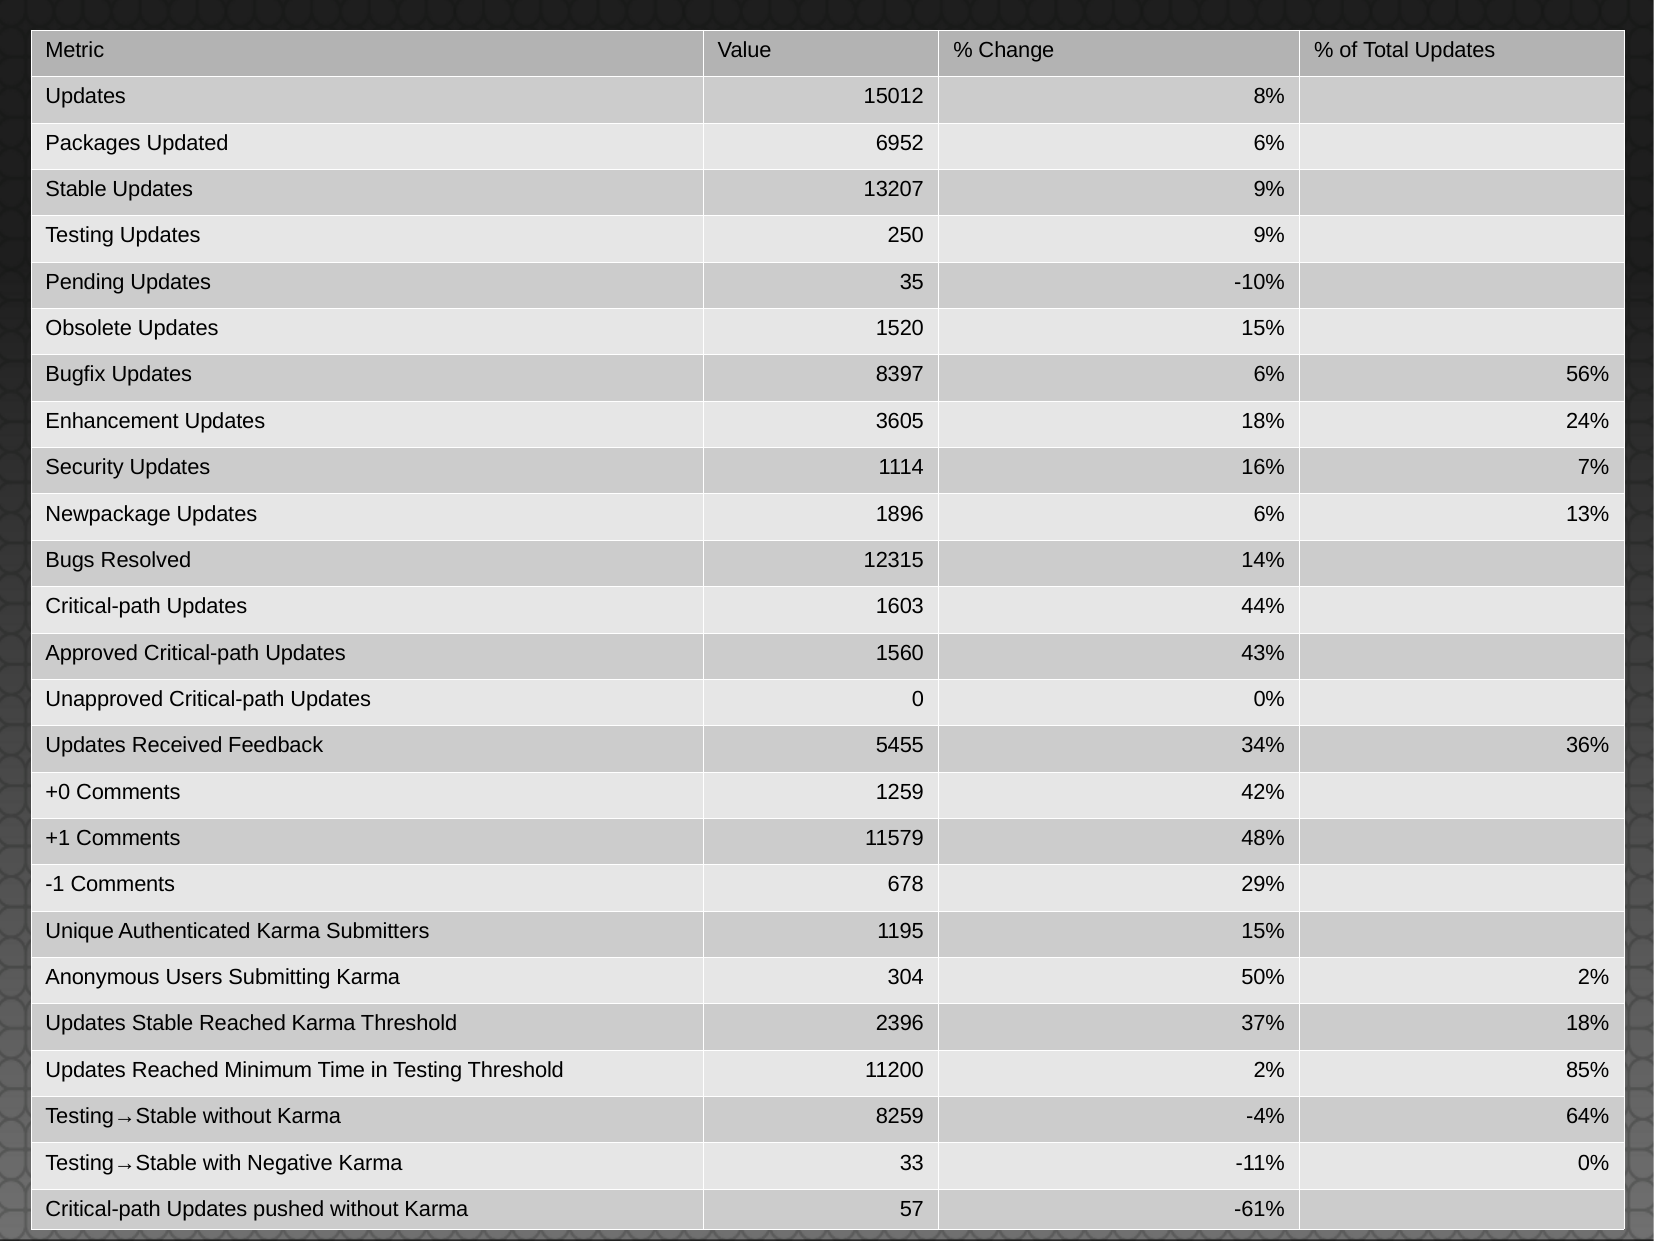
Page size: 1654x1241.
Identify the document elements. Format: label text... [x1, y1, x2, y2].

table_cell Bugs Resolved [32, 541, 703, 586]
table_cell 6% [939, 494, 1299, 540]
table_cell 7% [1300, 448, 1624, 493]
table_cell [1300, 263, 1624, 308]
table_cell [1300, 634, 1624, 679]
table_cell 1114 [704, 448, 938, 493]
table_cell [1300, 541, 1624, 586]
table_cell 2% [939, 1051, 1299, 1096]
table_cell 2396 [704, 1004, 938, 1050]
table_cell 56% [1300, 355, 1624, 401]
table_cell 57 [704, 1190, 938, 1229]
table_cell Testing→Stable without Karma [32, 1097, 703, 1142]
table_cell 6% [939, 124, 1299, 169]
table_cell Critical-path Updates [32, 587, 703, 633]
table_cell 37% [939, 1004, 1299, 1050]
table_cell 9% [939, 170, 1299, 215]
table_cell 15% [939, 309, 1299, 354]
table_cell Critical-path Updates pushed without Karma [32, 1190, 703, 1229]
table_cell Packages Updated [32, 124, 703, 169]
table_cell 24% [1300, 402, 1624, 447]
table_cell 64% [1300, 1097, 1624, 1142]
table_header % of Total Updates [1300, 31, 1624, 76]
table_cell Testing→Stable with Negative Karma [32, 1143, 703, 1189]
table_cell 13% [1300, 494, 1624, 540]
table_cell Anonymous Users Submitting Karma [32, 958, 703, 1003]
table_cell Enhancement Updates [32, 402, 703, 447]
table_cell [1300, 912, 1624, 957]
table_cell 11579 [704, 819, 938, 864]
table_cell [1300, 865, 1624, 911]
table_cell -10% [939, 263, 1299, 308]
table_cell [1300, 773, 1624, 818]
table_cell Unapproved Critical-path Updates [32, 680, 703, 725]
table_header Value [704, 31, 938, 76]
table_cell [1300, 216, 1624, 262]
table_cell 0 [704, 680, 938, 725]
table_cell 8259 [704, 1097, 938, 1142]
table_cell 678 [704, 865, 938, 911]
table_cell 1560 [704, 634, 938, 679]
table_cell 1259 [704, 773, 938, 818]
table_cell 34% [939, 726, 1299, 772]
table_cell 304 [704, 958, 938, 1003]
table_cell 12315 [704, 541, 938, 586]
table_cell 1896 [704, 494, 938, 540]
table_cell 44% [939, 587, 1299, 633]
table_cell 85% [1300, 1051, 1624, 1096]
table_cell Updates Reached Minimum Time in Testing Threshold [32, 1051, 703, 1096]
table_cell -61% [939, 1190, 1299, 1229]
table_cell 0% [1300, 1143, 1624, 1189]
table_cell 16% [939, 448, 1299, 493]
table_cell [1300, 680, 1624, 725]
table_cell [1300, 587, 1624, 633]
table_cell +1 Comments [32, 819, 703, 864]
table_cell 2% [1300, 958, 1624, 1003]
table_cell 1520 [704, 309, 938, 354]
table_cell [1300, 170, 1624, 215]
table_cell 18% [1300, 1004, 1624, 1050]
table_cell 35 [704, 263, 938, 308]
table_cell 36% [1300, 726, 1624, 772]
picture [0, 0, 1654, 1241]
table_cell 42% [939, 773, 1299, 818]
table_cell Pending Updates [32, 263, 703, 308]
table_cell 6% [939, 355, 1299, 401]
table_cell 1603 [704, 587, 938, 633]
table_cell Newpackage Updates [32, 494, 703, 540]
table_cell 29% [939, 865, 1299, 911]
table_cell Security Updates [32, 448, 703, 493]
table_cell 13207 [704, 170, 938, 215]
table_cell 3605 [704, 402, 938, 447]
table_cell [1300, 1190, 1624, 1229]
table_cell +0 Comments [32, 773, 703, 818]
table_cell 6952 [704, 124, 938, 169]
table_cell 1195 [704, 912, 938, 957]
table_header % Change [939, 31, 1299, 76]
table_cell -11% [939, 1143, 1299, 1189]
table_cell -1 Comments [32, 865, 703, 911]
table_cell 9% [939, 216, 1299, 262]
table_cell 15% [939, 912, 1299, 957]
table_cell Stable Updates [32, 170, 703, 215]
table_cell Bugfix Updates [32, 355, 703, 401]
table_cell 250 [704, 216, 938, 262]
table_cell 8% [939, 77, 1299, 123]
table_cell [1300, 124, 1624, 169]
table_cell 50% [939, 958, 1299, 1003]
table_cell Updates Received Feedback [32, 726, 703, 772]
table_cell 43% [939, 634, 1299, 679]
table_cell 8397 [704, 355, 938, 401]
table_cell 18% [939, 402, 1299, 447]
table_cell Updates Stable Reached Karma Threshold [32, 1004, 703, 1050]
table_cell 15012 [704, 77, 938, 123]
table_cell 33 [704, 1143, 938, 1189]
table_cell 48% [939, 819, 1299, 864]
table_cell 0% [939, 680, 1299, 725]
table_cell [1300, 77, 1624, 123]
table_cell Unique Authenticated Karma Submitters [32, 912, 703, 957]
table_cell Updates [32, 77, 703, 123]
table_cell 11200 [704, 1051, 938, 1096]
table_cell Testing Updates [32, 216, 703, 262]
table_cell [1300, 309, 1624, 354]
table_header Metric [32, 31, 703, 76]
table_cell 14% [939, 541, 1299, 586]
table_cell Approved Critical-path Updates [32, 634, 703, 679]
table_cell [1300, 819, 1624, 864]
table_cell 5455 [704, 726, 938, 772]
table_cell -4% [939, 1097, 1299, 1142]
table_cell Obsolete Updates [32, 309, 703, 354]
